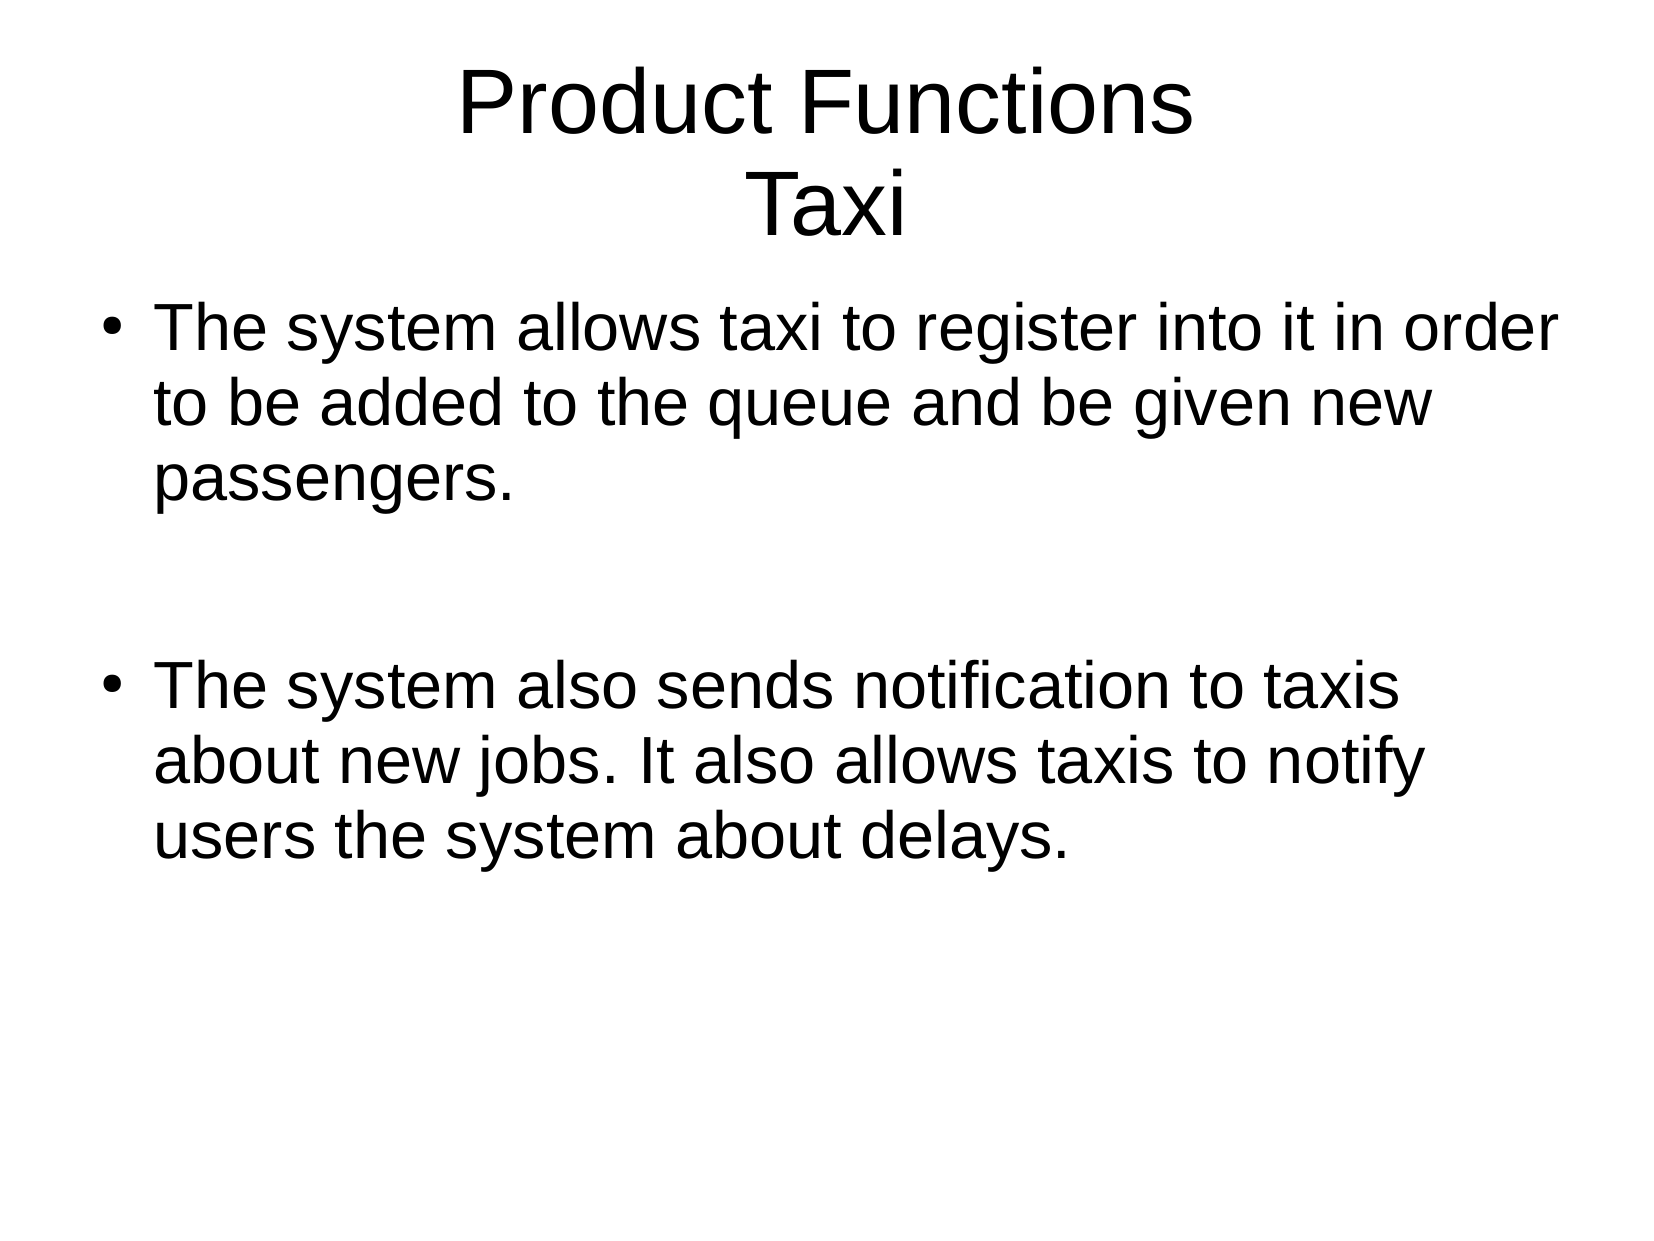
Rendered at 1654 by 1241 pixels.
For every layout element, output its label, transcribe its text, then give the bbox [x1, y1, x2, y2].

title Product Functions Taxi [82, 49, 1571, 257]
list The system allows taxi to register into it in order to be added to the queue and be given new passengers. The system also sends notification to taxis about new jobs. It also allows taxis to notify users the system about delays. [82, 290, 1571, 1010]
